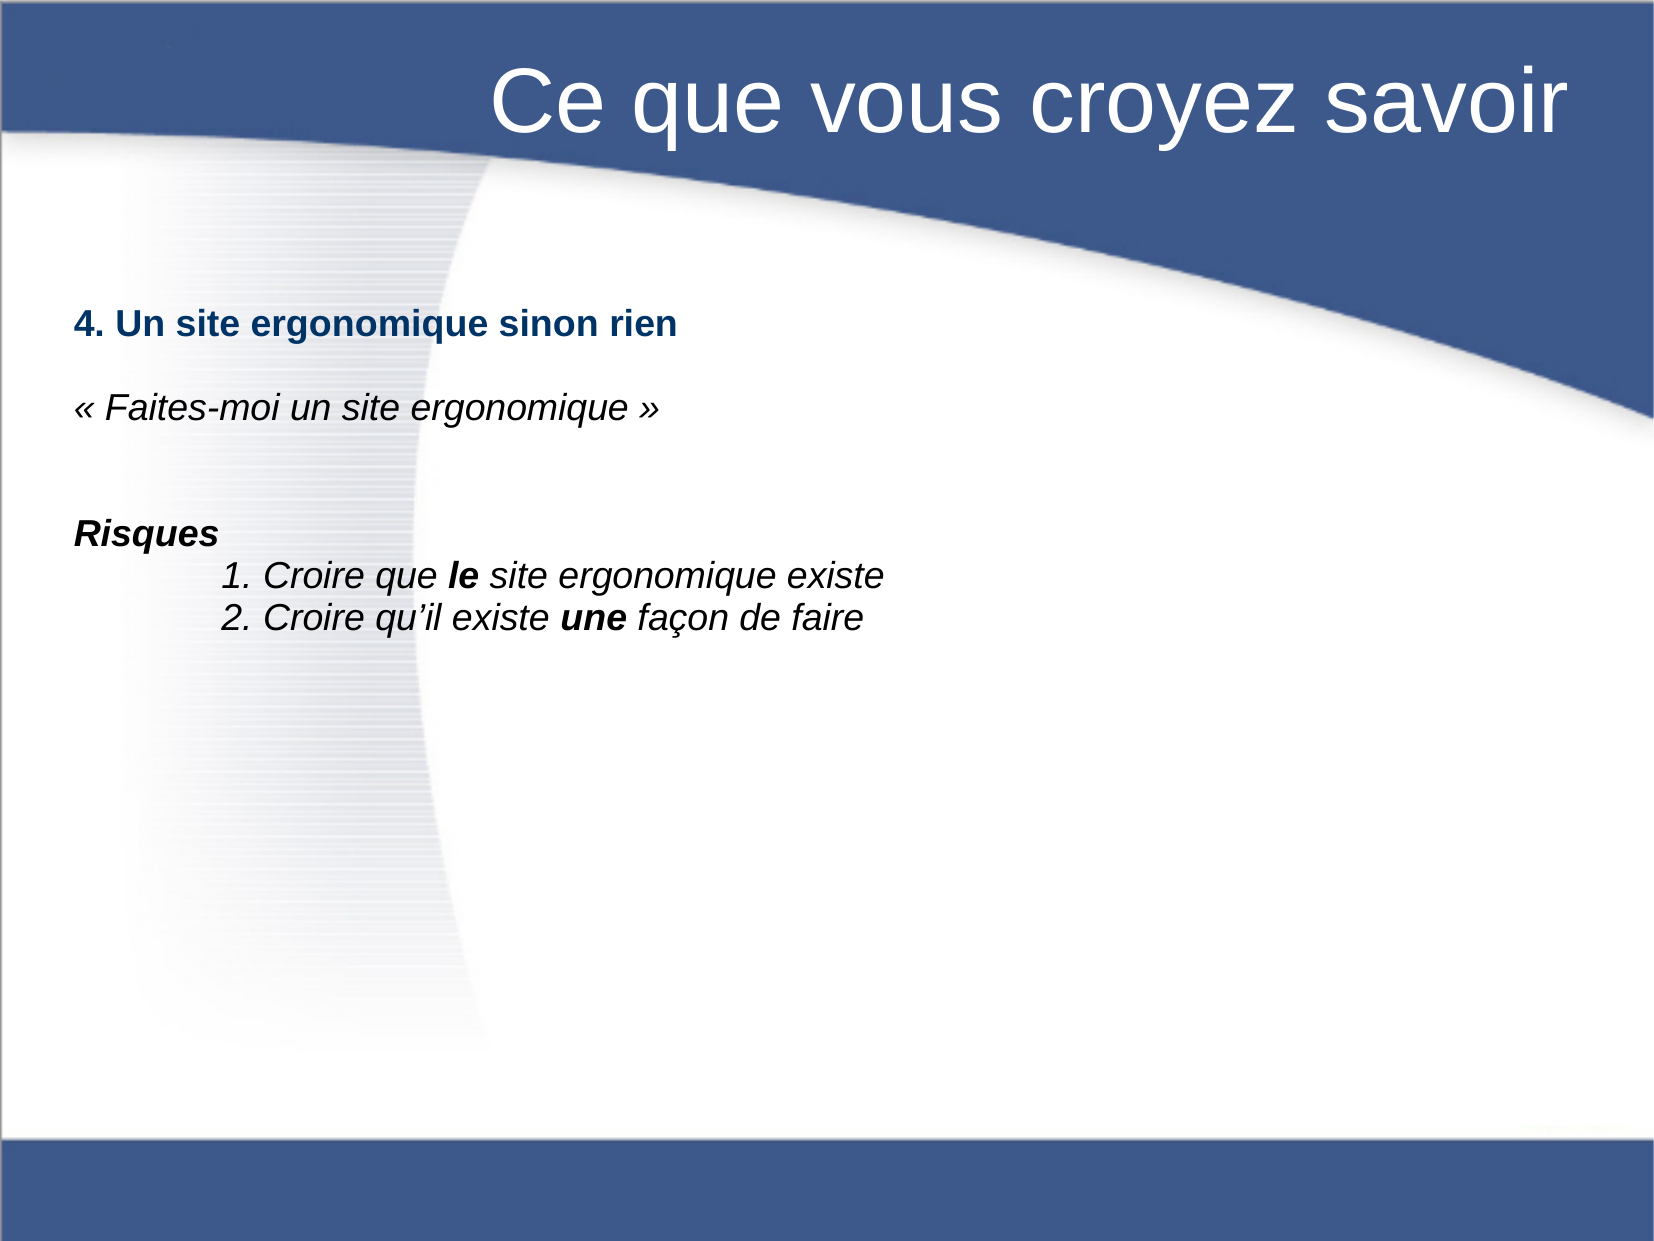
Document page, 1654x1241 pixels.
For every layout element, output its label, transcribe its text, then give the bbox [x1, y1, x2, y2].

picture [0, 0, 1654, 1241]
text_box 4. Un site ergonomique sinon rien « Faites-moi un site ergonomique » Risques 1. Croire que le site ergonomique existe 2. Croire qu’il existe une façon de faire [59, 295, 1229, 647]
title Ce que vous croyez savoir [82, 49, 1571, 257]
